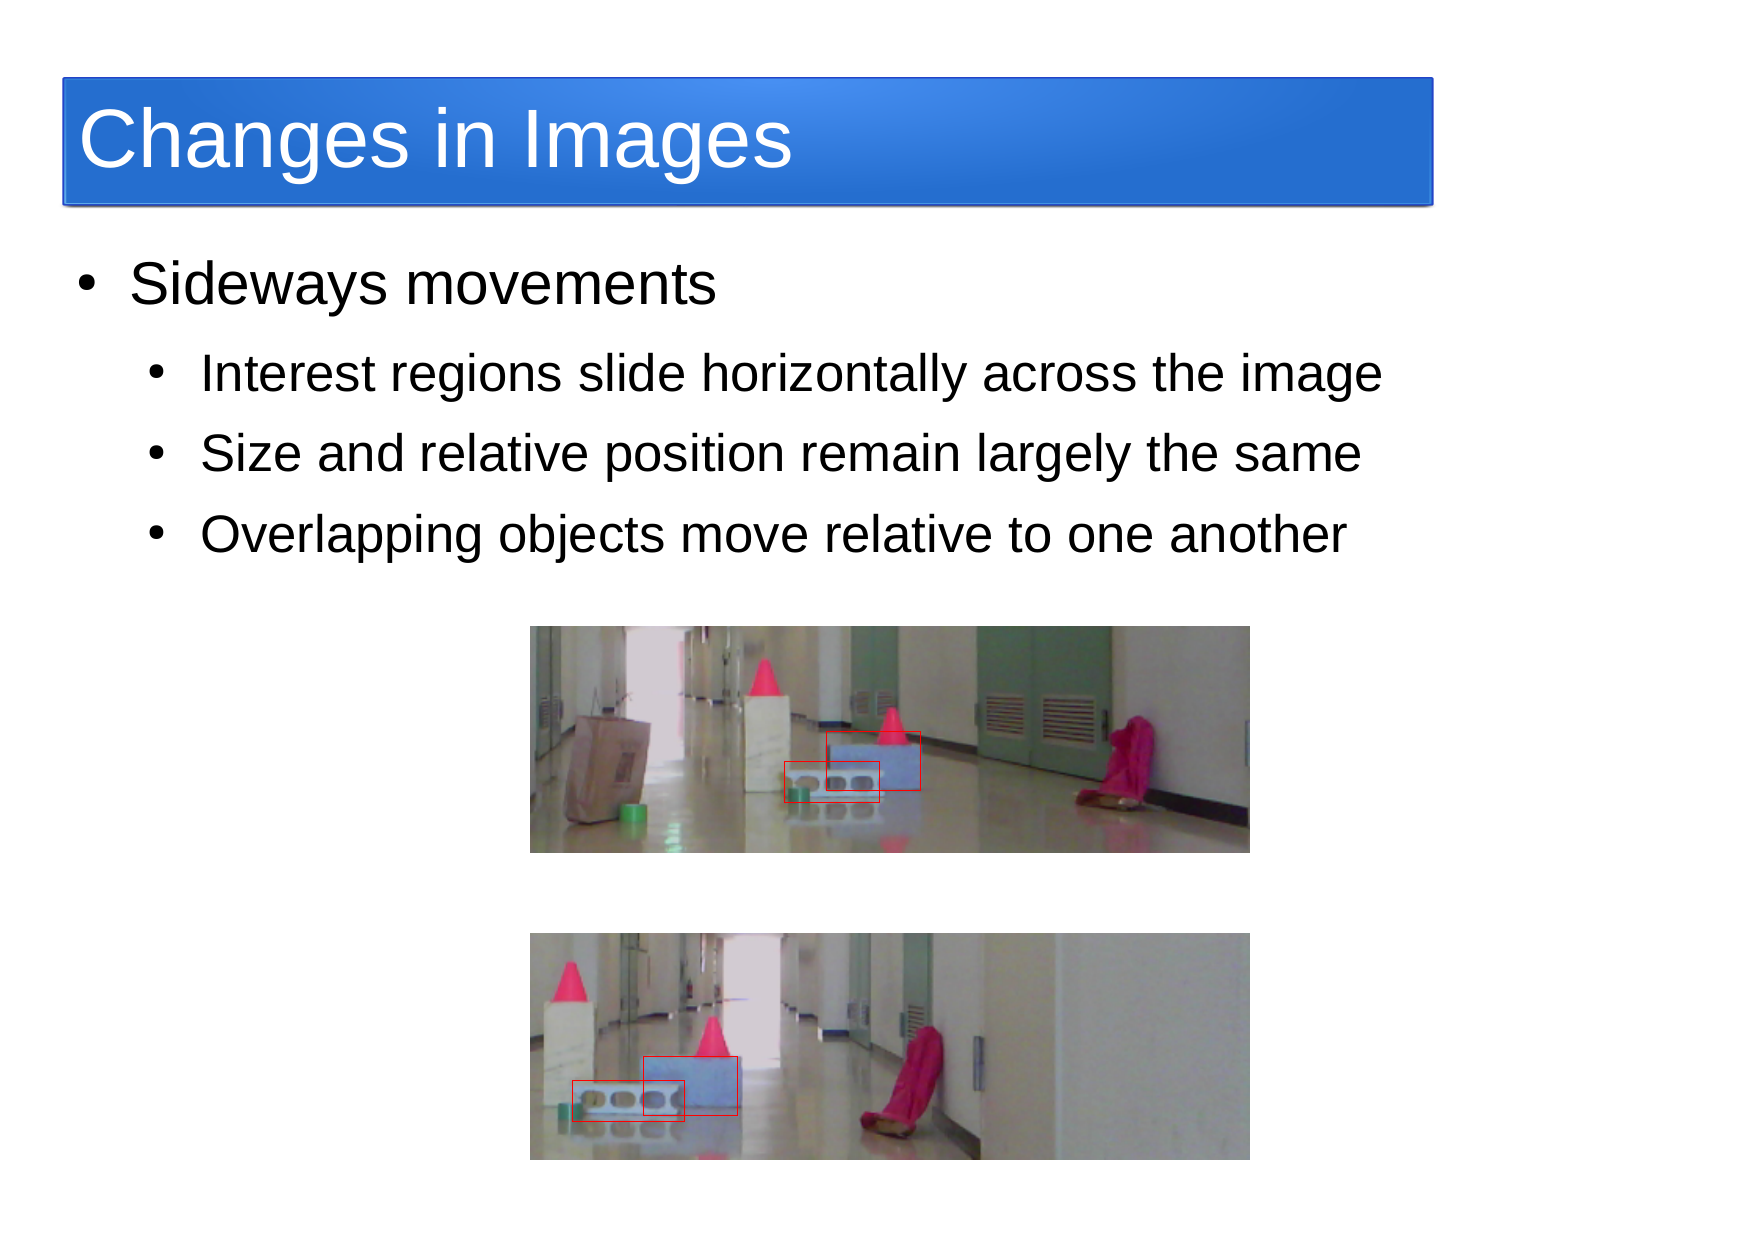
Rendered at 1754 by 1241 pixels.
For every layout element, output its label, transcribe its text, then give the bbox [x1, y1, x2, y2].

picture [58, 77, 1439, 209]
title Changes in Images [78, 80, 1429, 198]
picture [530, 626, 1250, 853]
list Sideways movements Interest regions slide horizontally across the image Size and relative position remain largely the same Overlapping objects move relative to one another [58, 249, 1696, 602]
picture [530, 933, 1250, 1160]
